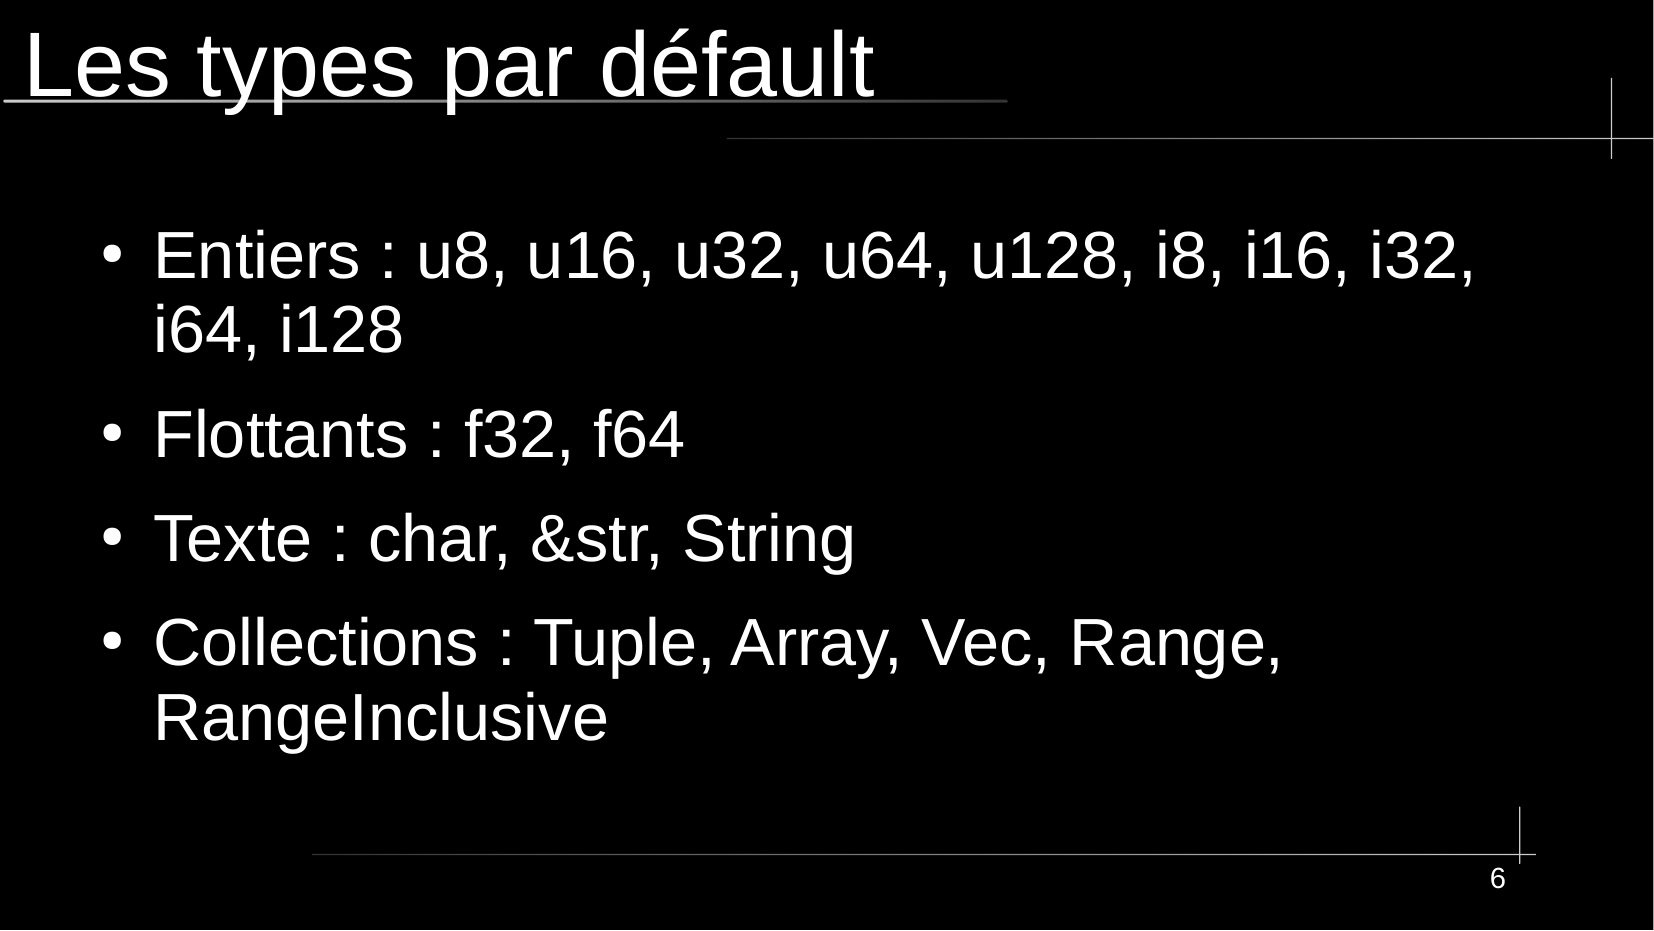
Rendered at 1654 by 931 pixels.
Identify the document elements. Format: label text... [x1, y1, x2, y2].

title Les types par défault [23, 11, 1589, 119]
list Entiers : u8, u16, u32, u64, u128, i8, i16, i32, i64, i128 Flottants : f32, f64 Texte : char, &str, String Collections : Tuple, Array, Vec, Range, RangeInclusive [82, 217, 1571, 758]
